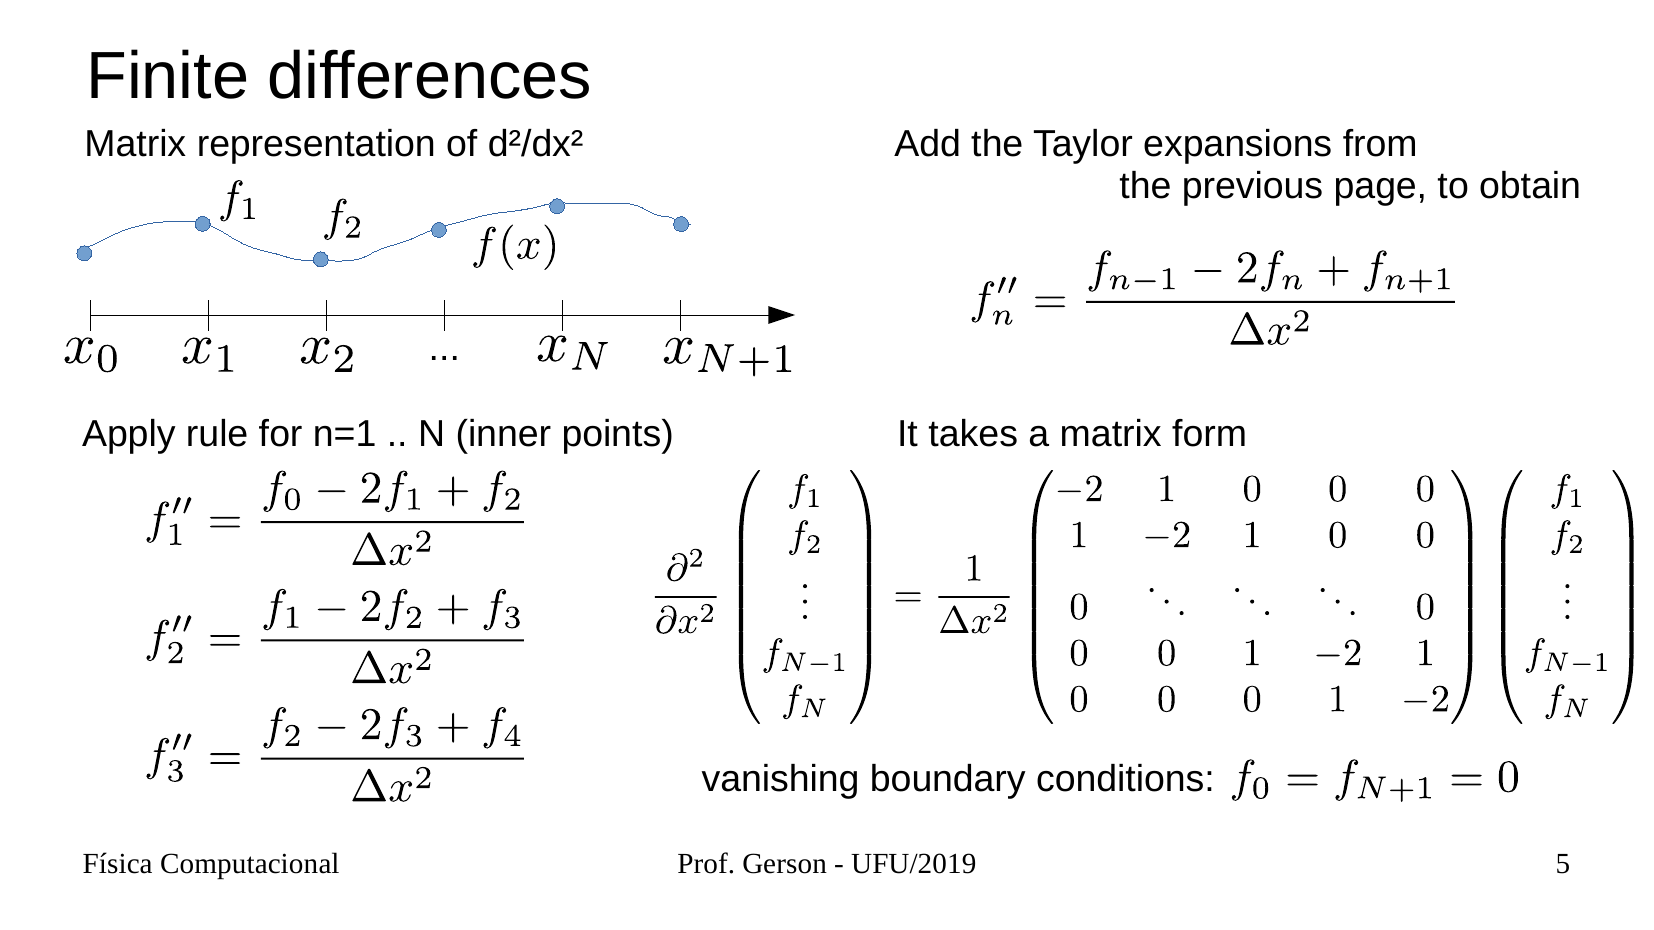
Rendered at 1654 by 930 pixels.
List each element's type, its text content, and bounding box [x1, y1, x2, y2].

picture [296, 335, 355, 375]
picture [653, 468, 1636, 726]
picture [321, 198, 361, 241]
text_box Add the Taylor expansions from the previous page, to obtain [879, 115, 1597, 214]
text_box vanishing boundary conditions: [686, 750, 1230, 807]
text_box [195, 216, 211, 232]
text_box Apply rule for n=1 .. N (inner points) [67, 405, 690, 463]
text_box It takes a matrix form [882, 405, 1263, 463]
text_box [313, 251, 329, 267]
picture [470, 224, 556, 270]
text_box [76, 245, 92, 261]
text_box ... [414, 319, 476, 376]
picture [659, 335, 794, 379]
text_box [549, 198, 565, 214]
picture [217, 180, 256, 222]
picture [1229, 759, 1519, 803]
picture [969, 250, 1456, 345]
text_box [673, 216, 689, 232]
picture [142, 705, 526, 804]
text_box Matrix representation of d²/dx² [69, 114, 820, 172]
picture [178, 335, 236, 374]
text_box [431, 222, 447, 238]
picture [535, 335, 609, 370]
picture [142, 587, 526, 686]
picture [142, 468, 526, 568]
text_box Finite differences [71, 31, 1203, 124]
picture [60, 335, 119, 375]
